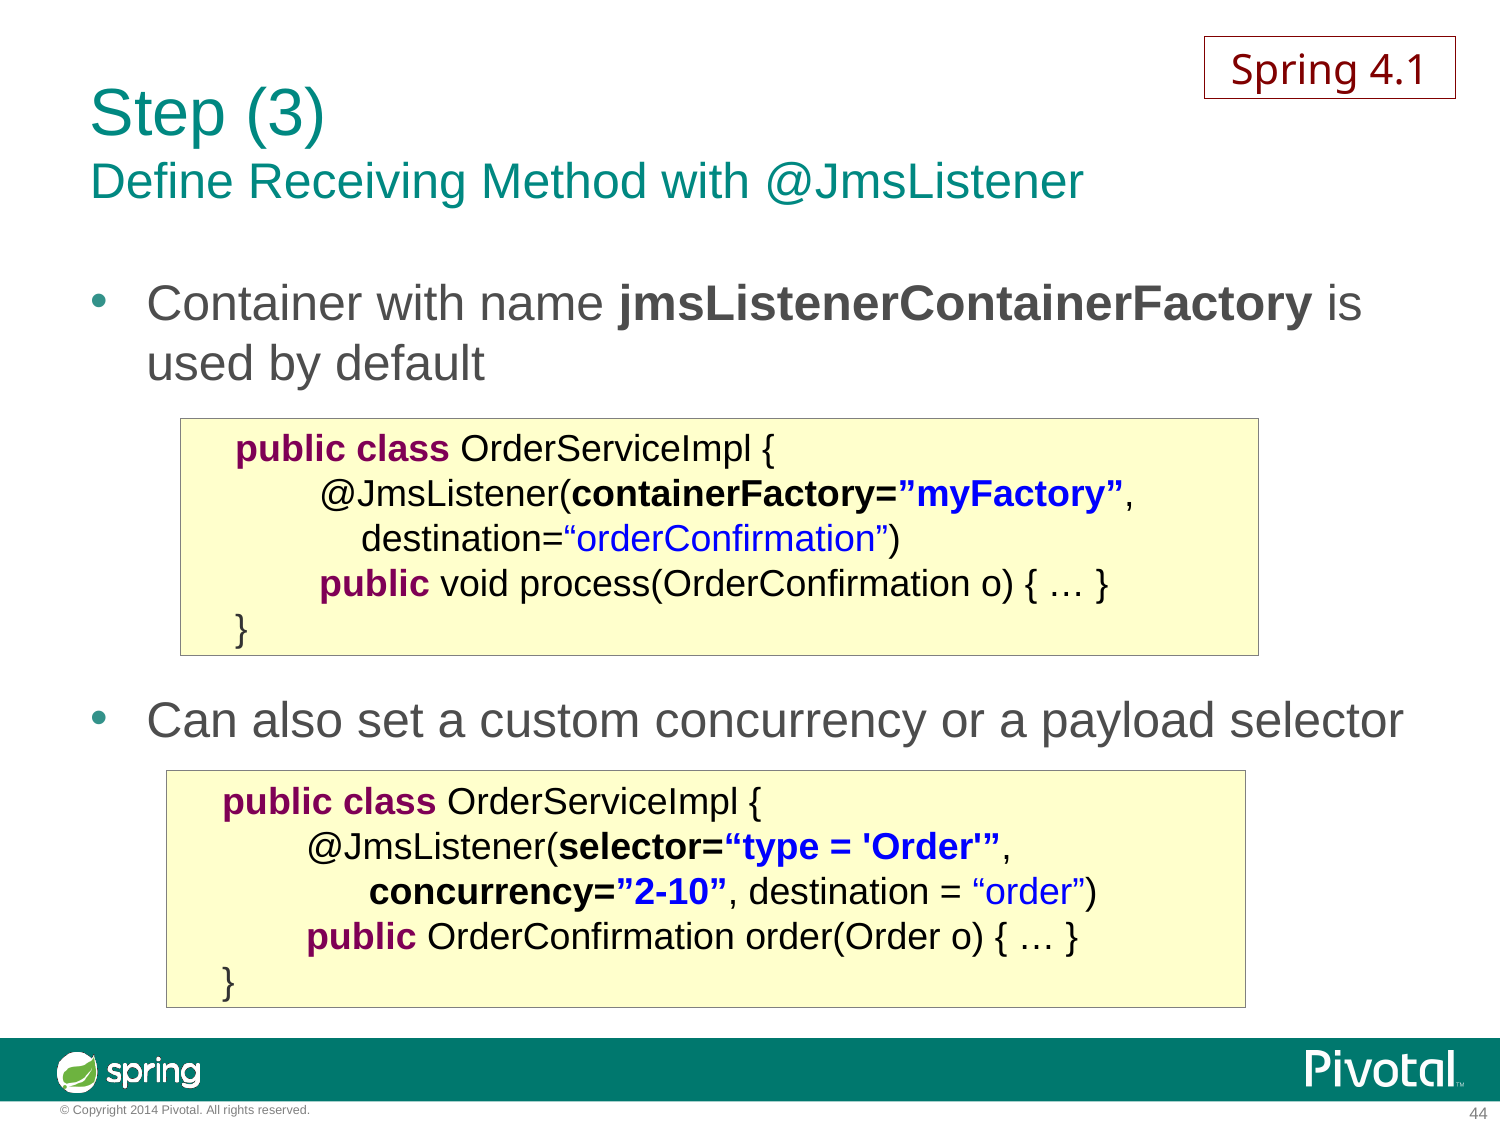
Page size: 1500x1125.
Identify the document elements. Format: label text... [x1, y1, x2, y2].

text_box public class OrderServiceImpl { @JmsListener(selector=“type = 'Order'”, concurrency=”2-10”, destination = “order”) public OrderConfirmation order(Order o) { … } } [166, 770, 1246, 1008]
title Step (3) Define Receiving Method with @JmsListener [75, 45, 1426, 233]
list Container with name jmsListenerContainerFactory is used by default Can also set a custom concurrency or a payload selector [75, 262, 1426, 1005]
text_box public class OrderServiceImpl { @JmsListener(containerFactory=”myFactory”, destination=“orderConfirmation”) public void process(OrderConfirmation o) { … } } [180, 418, 1259, 656]
picture [32, 1041, 210, 1103]
picture [1306, 1050, 1464, 1087]
text_box Spring 4.1 [1204, 36, 1456, 99]
